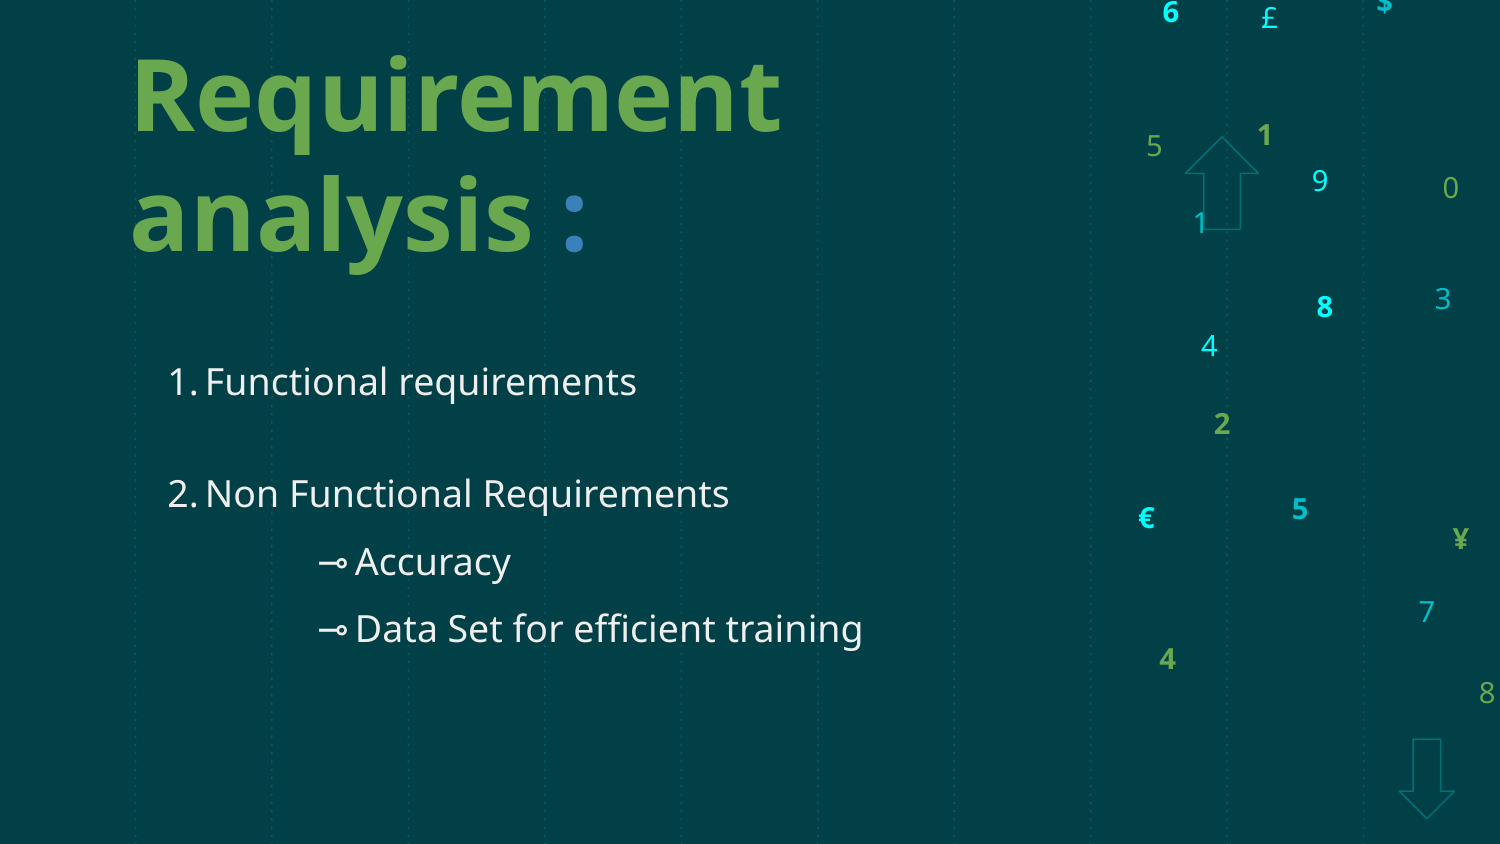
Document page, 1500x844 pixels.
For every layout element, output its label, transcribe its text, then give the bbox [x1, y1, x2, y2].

list Functional requirements Non Functional Requirements Accuracy Data Set for efficient training [115, 297, 1185, 844]
title Requirement analysis : [115, 172, 1072, 287]
